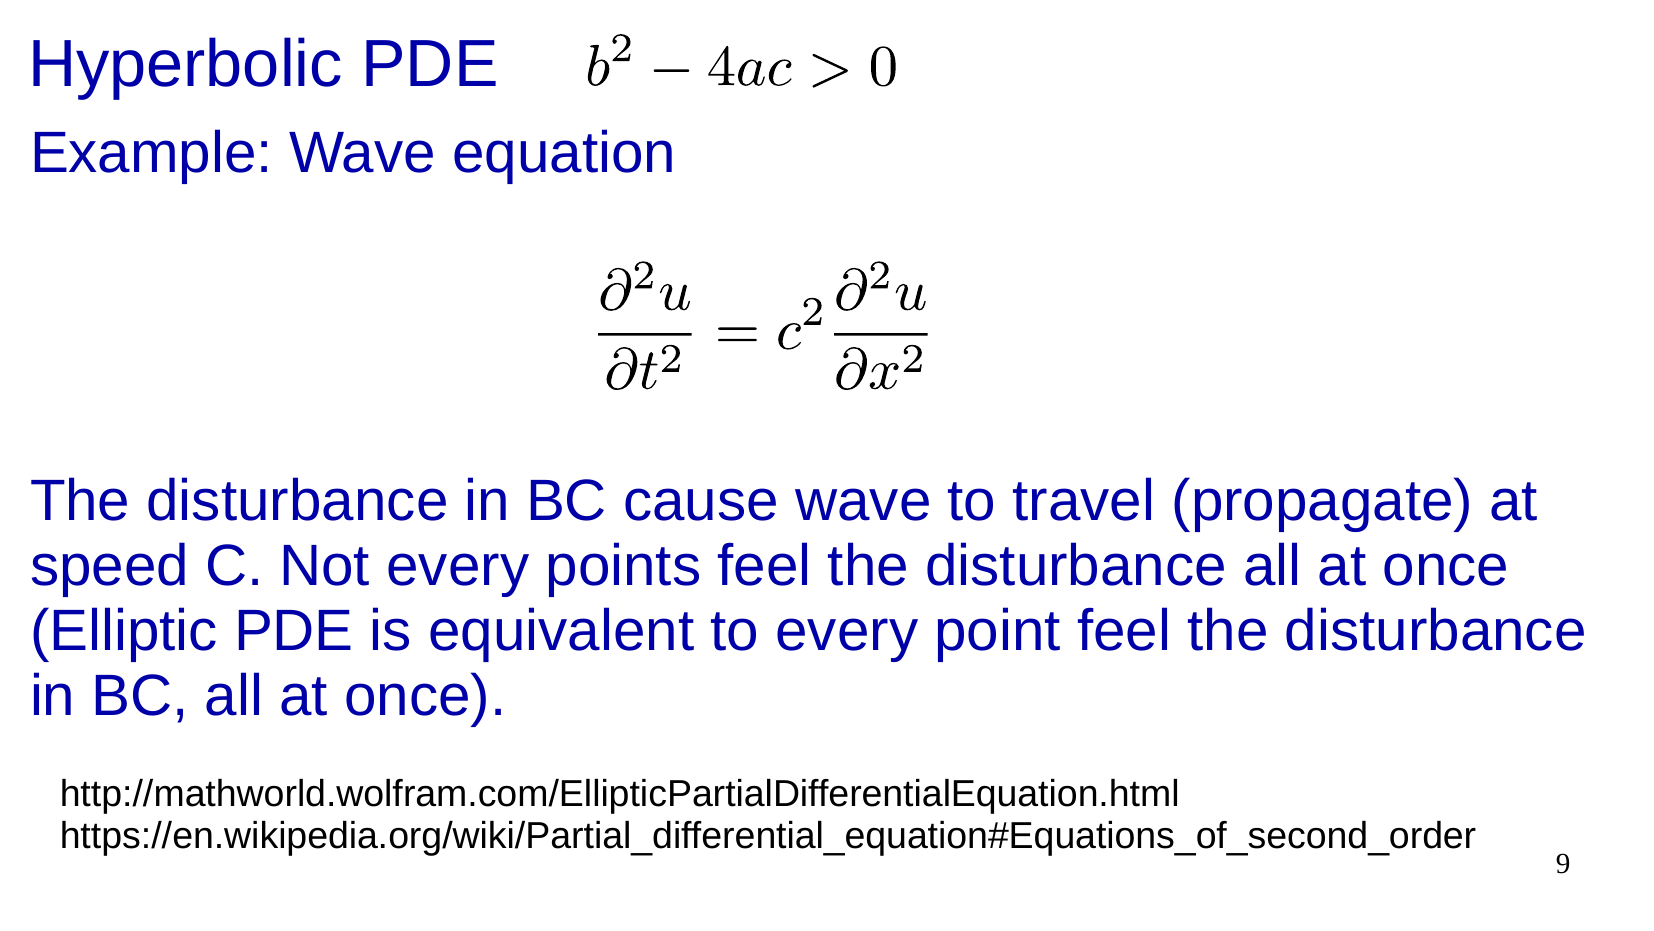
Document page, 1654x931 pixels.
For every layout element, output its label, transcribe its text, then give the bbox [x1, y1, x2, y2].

text_box [598, 261, 928, 391]
text_box http://mathworld.wolfram.com/EllipticPartialDifferentialEquation.html https://en.wikipedia.org/wiki/Partial_differential_equation#Equations_of_second_order [45, 765, 1569, 863]
title Hyperbolic PDE [28, 21, 1626, 106]
list Example: Wave equation The disturbance in BC cause wave to travel (propagate) at speed C. Not every points feel the disturbance all at once (Elliptic PDE is equivalent to every point feel the disturbance in BC, all at once). [30, 120, 1645, 916]
text_box [585, 34, 898, 91]
